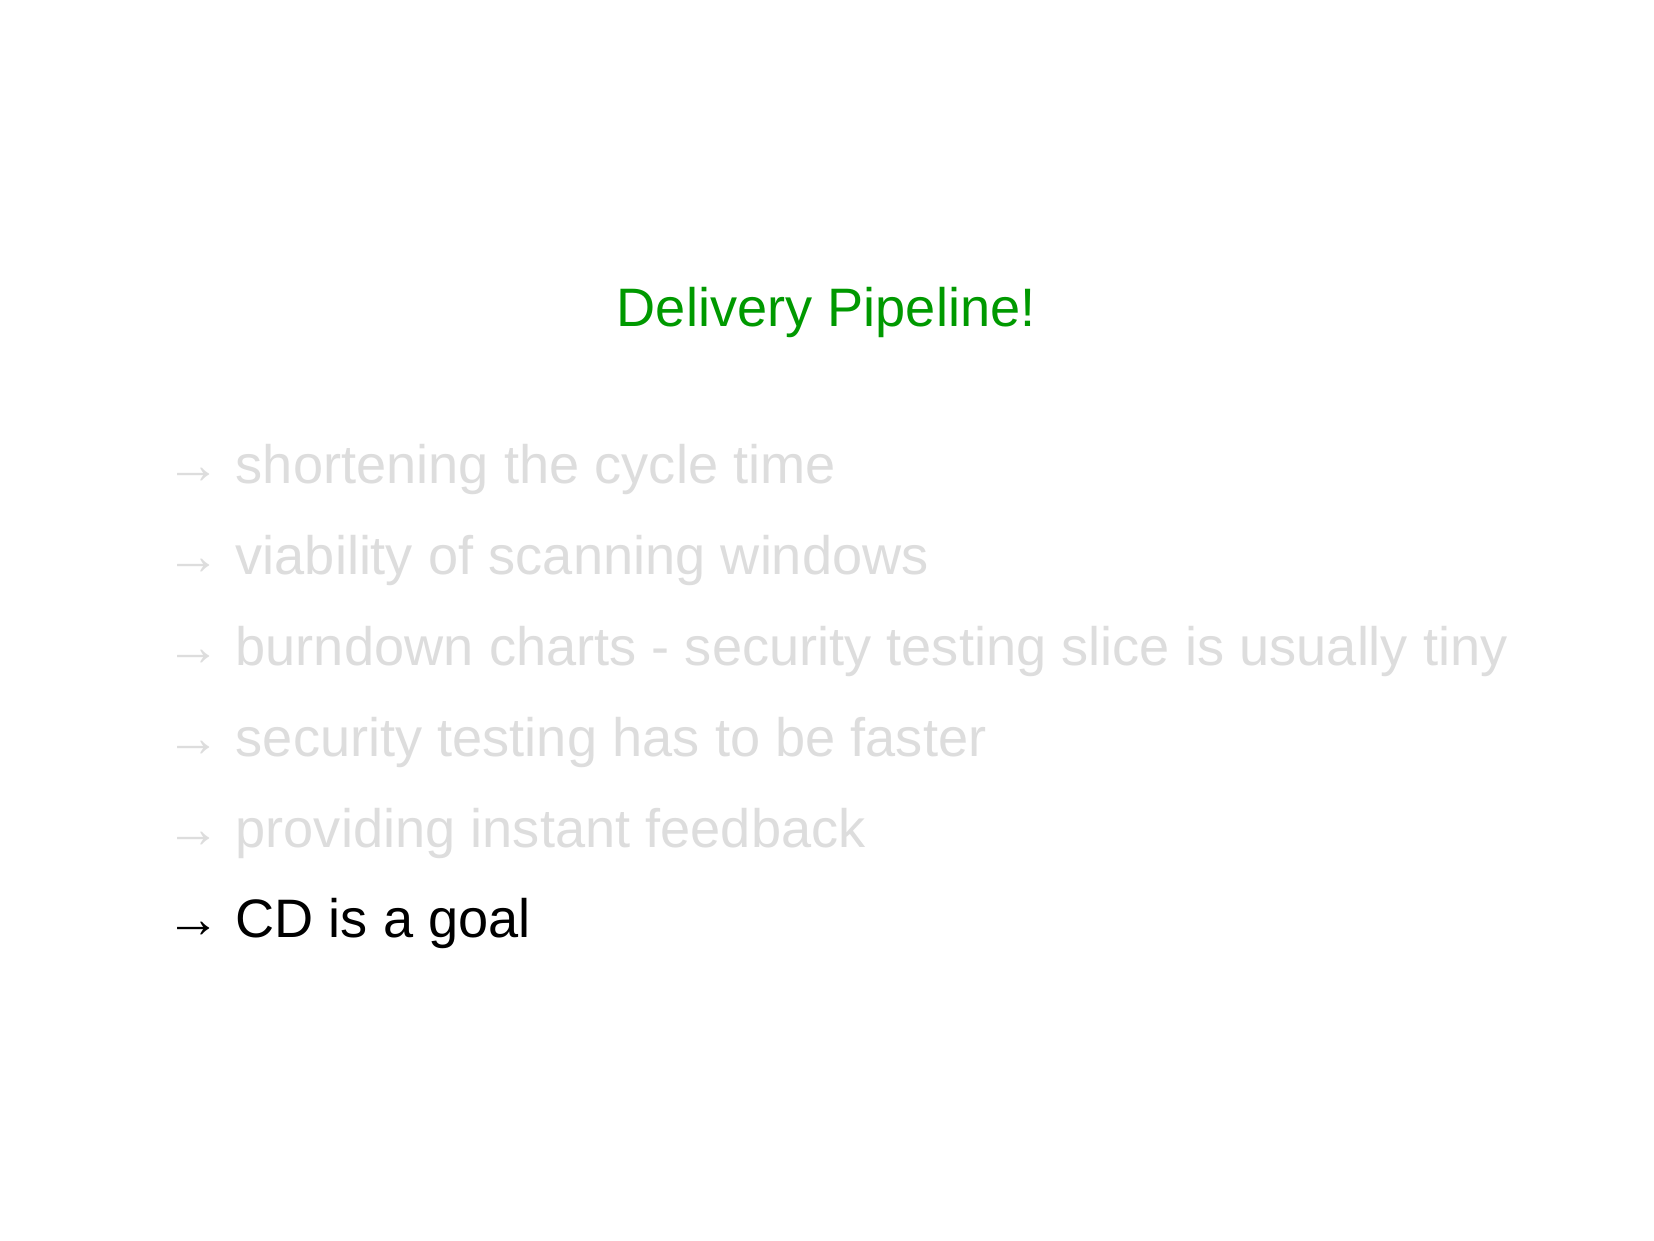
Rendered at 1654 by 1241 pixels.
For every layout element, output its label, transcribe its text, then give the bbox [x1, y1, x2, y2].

text_box Delivery Pipeline! [602, 269, 1052, 346]
text_box → shortening the cycle time → viability of scanning windows → burndown charts - security testing slice is usually tiny → security testing has to be faster → providing instant feedback → CD is a goal [151, 267, 1524, 973]
